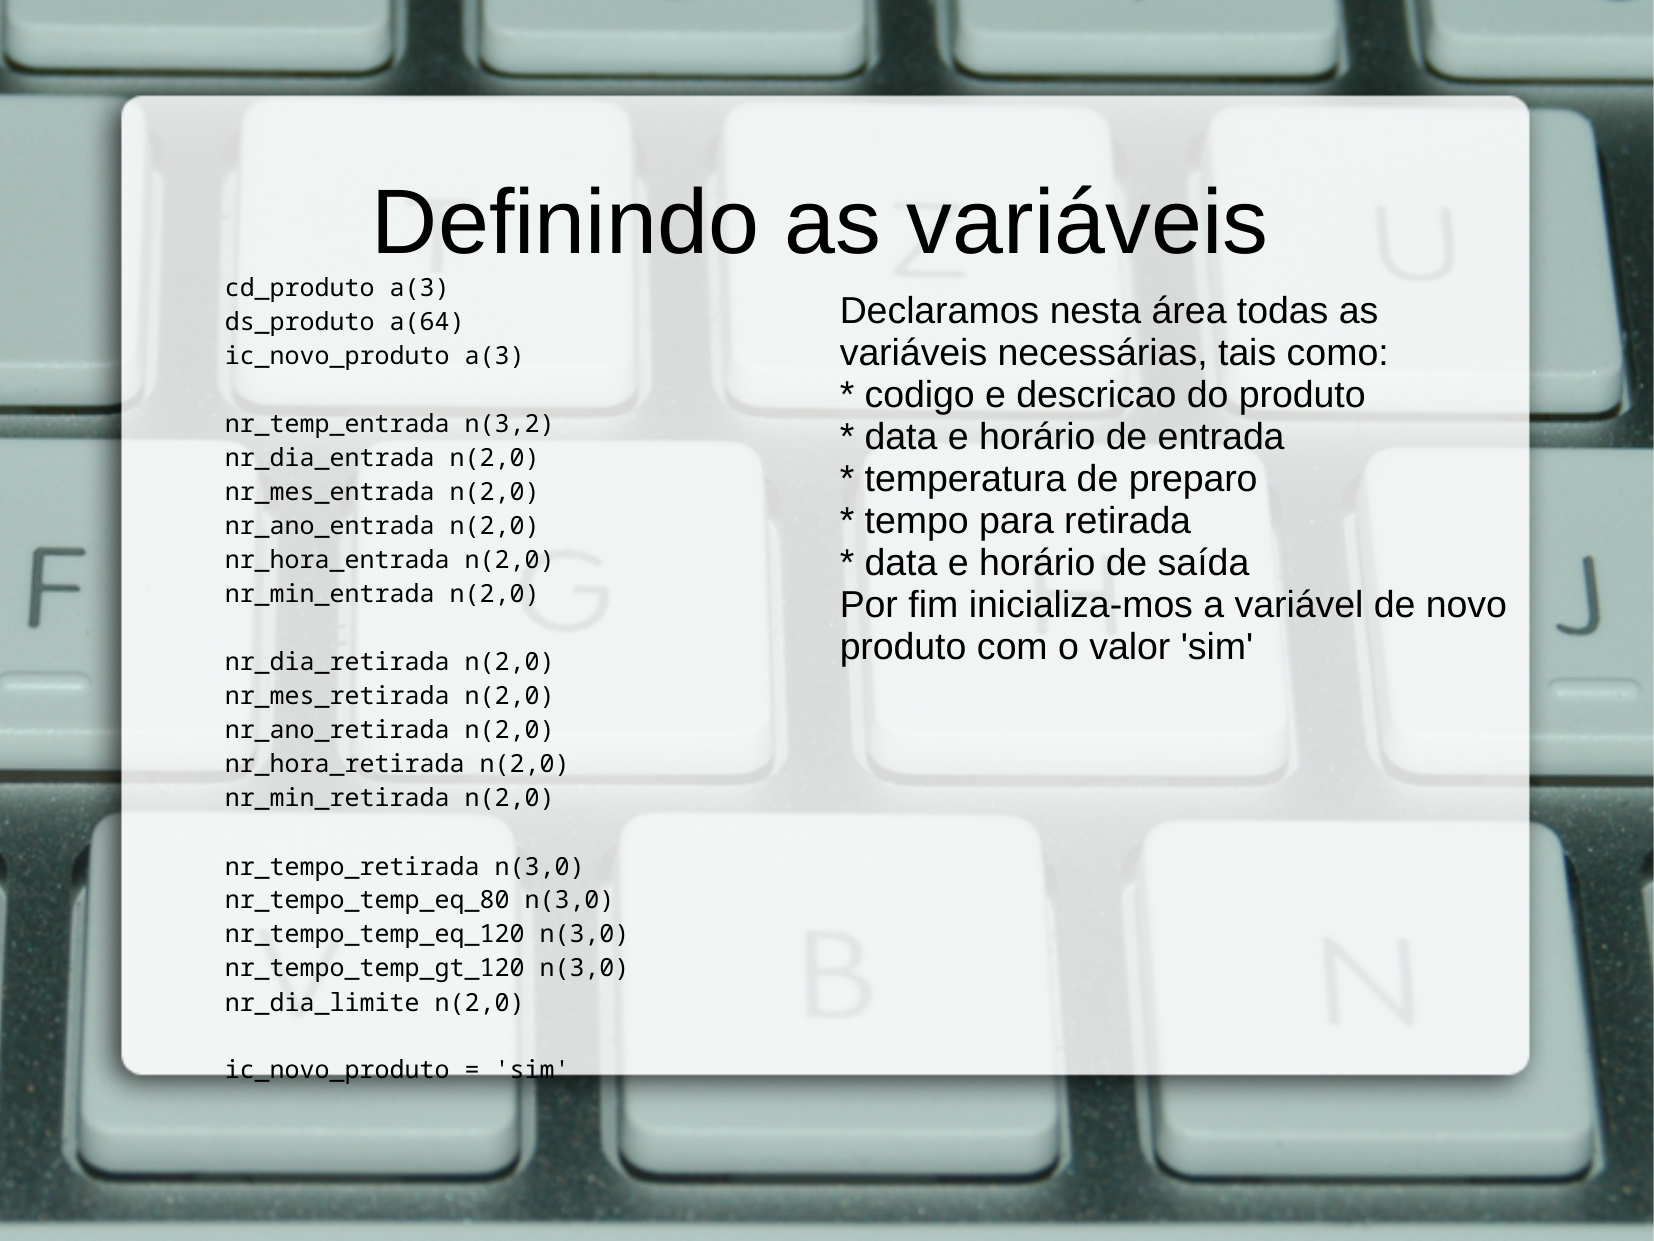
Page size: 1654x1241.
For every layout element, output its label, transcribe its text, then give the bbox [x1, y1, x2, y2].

picture [0, 0, 1654, 1241]
text_box Declaramos nesta área todas as variáveis necessárias, tais como: * codigo e descricao do produto * data e horário de entrada * temperatura de preparo * tempo para retirada * data e horário de saída Por fim inicializa-mos a variável de novo produto com o valor 'sim' [825, 282, 1538, 676]
title Definindo as variáveis [135, 117, 1506, 325]
text_box cd_produto a(3) ds_produto a(64) ic_novo_produto a(3) nr_temp_entrada n(3,2) nr_dia_entrada n(2,0) nr_mes_entrada n(2,0) nr_ano_entrada n(2,0) nr_hora_entrada n(2,0) nr_min_entrada n(2,0) nr_dia_retirada n(2,0) nr_mes_retirada n(2,0) nr_ano_retirada n(2,0) nr_hora_retirada n(2,0) nr_min_retirada n(2,0) nr_tempo_retirada n(3,0) nr_tempo_temp_eq_80 n(3,0) nr_tempo_temp_eq_120 n(3,0) nr_tempo_temp_gt_120 n(3,0) nr_dia_limite n(2,0) ic_novo_produto = 'sim' [150, 262, 676, 1081]
